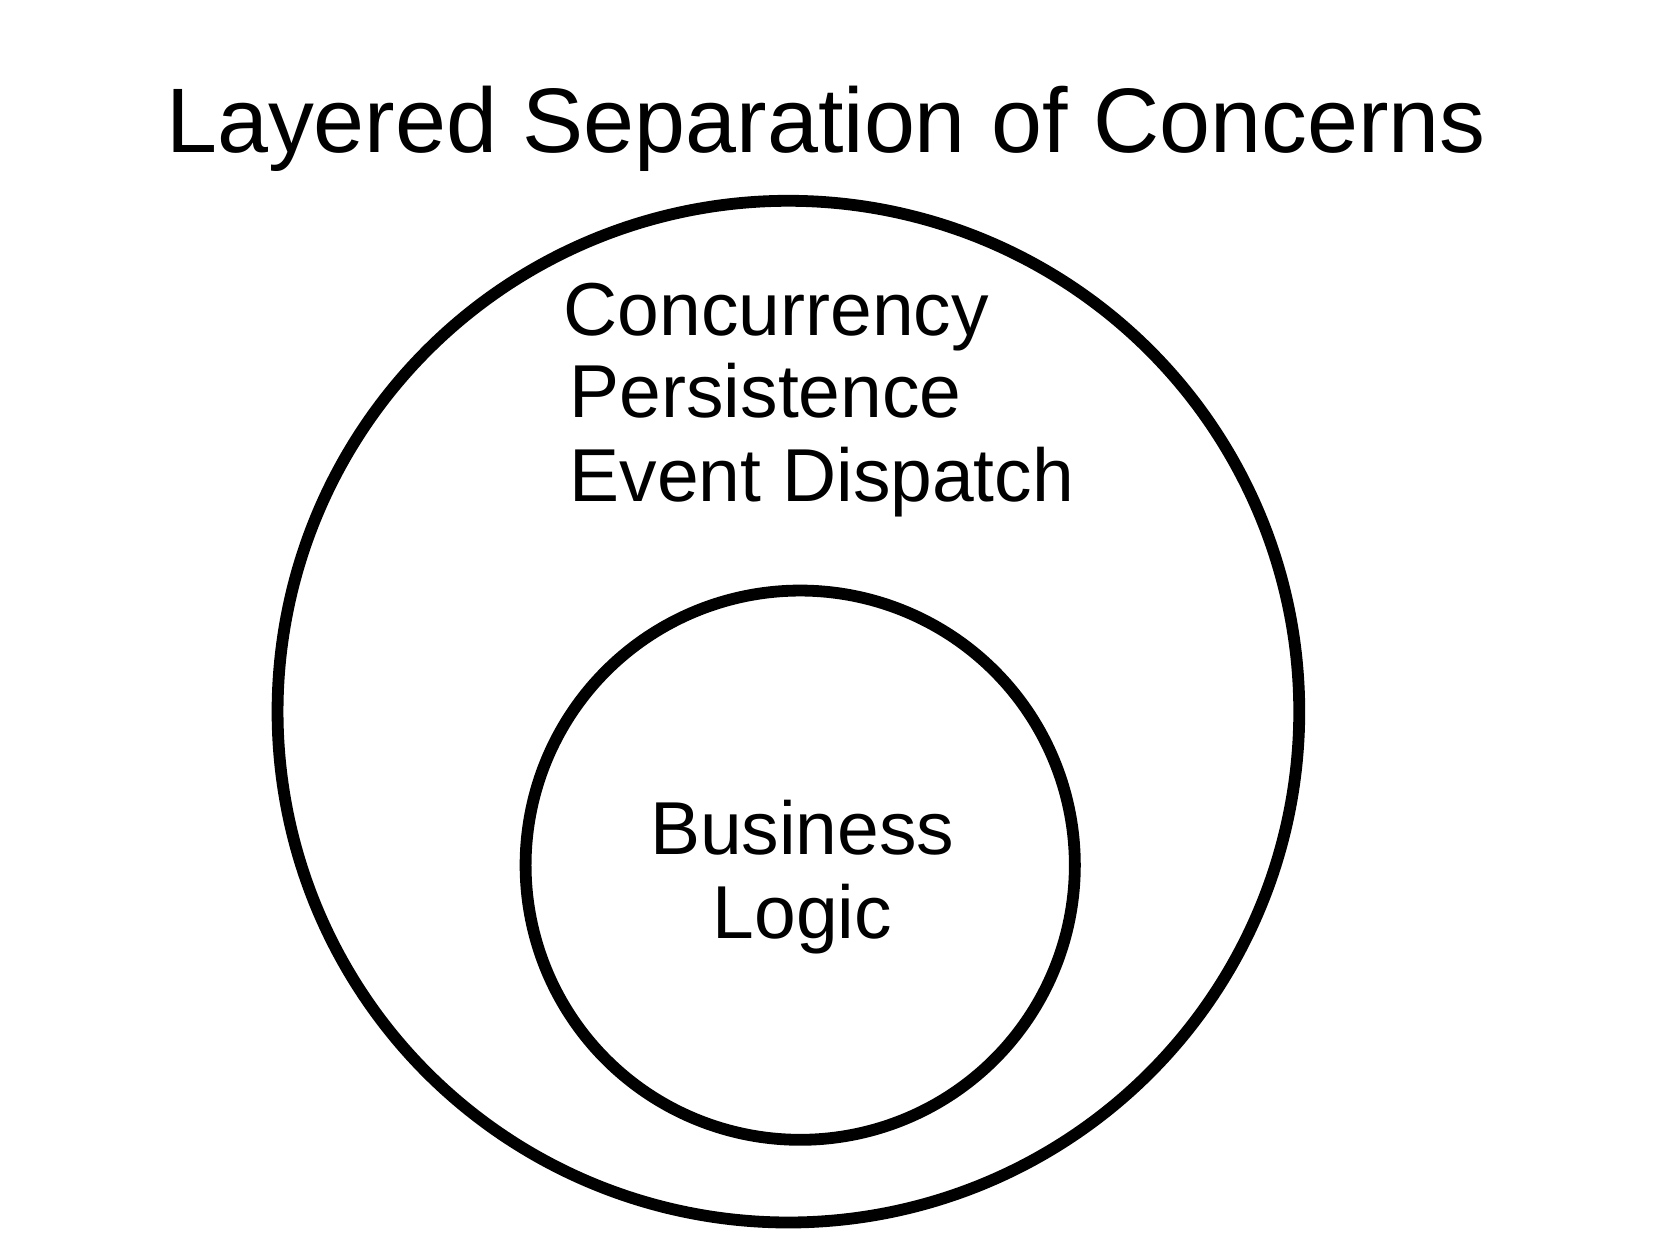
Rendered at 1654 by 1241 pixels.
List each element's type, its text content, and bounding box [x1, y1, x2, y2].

text_box Persistence Event Dispatch [555, 342, 1158, 694]
title Layered Separation of Concerns [82, 17, 1571, 225]
text_box Persistence Event Dispatch [594, 597, 1006, 694]
text_box Business Logic [635, 779, 970, 963]
text_box Concurrency [548, 259, 1004, 359]
